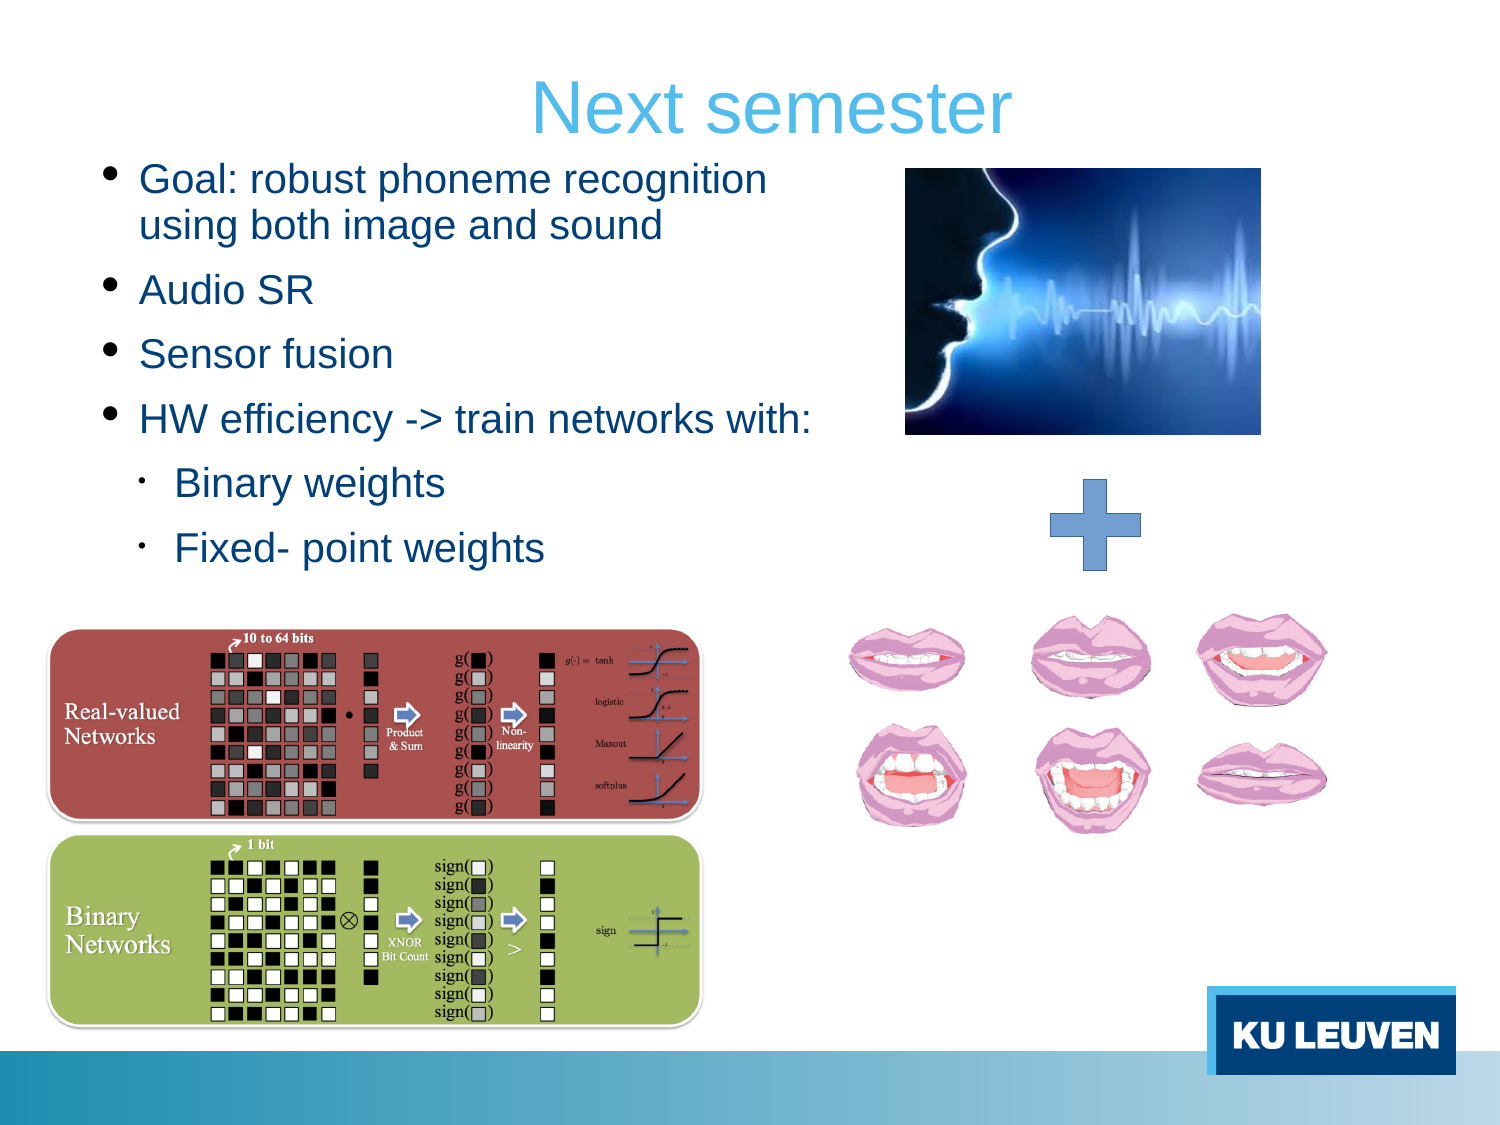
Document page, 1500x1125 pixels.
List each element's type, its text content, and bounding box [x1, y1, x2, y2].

text_box Goal: robust phoneme recognition using both image and sound Audio SR Sensor fusion HW efficiency -> train networks with: Binary weights Fixed- point weights [88, 148, 916, 625]
picture [905, 168, 1261, 436]
text_box Next semester [88, 29, 1456, 177]
picture [1207, 986, 1456, 1075]
picture [43, 624, 706, 1033]
picture [840, 569, 1336, 901]
text_box [1050, 479, 1141, 571]
